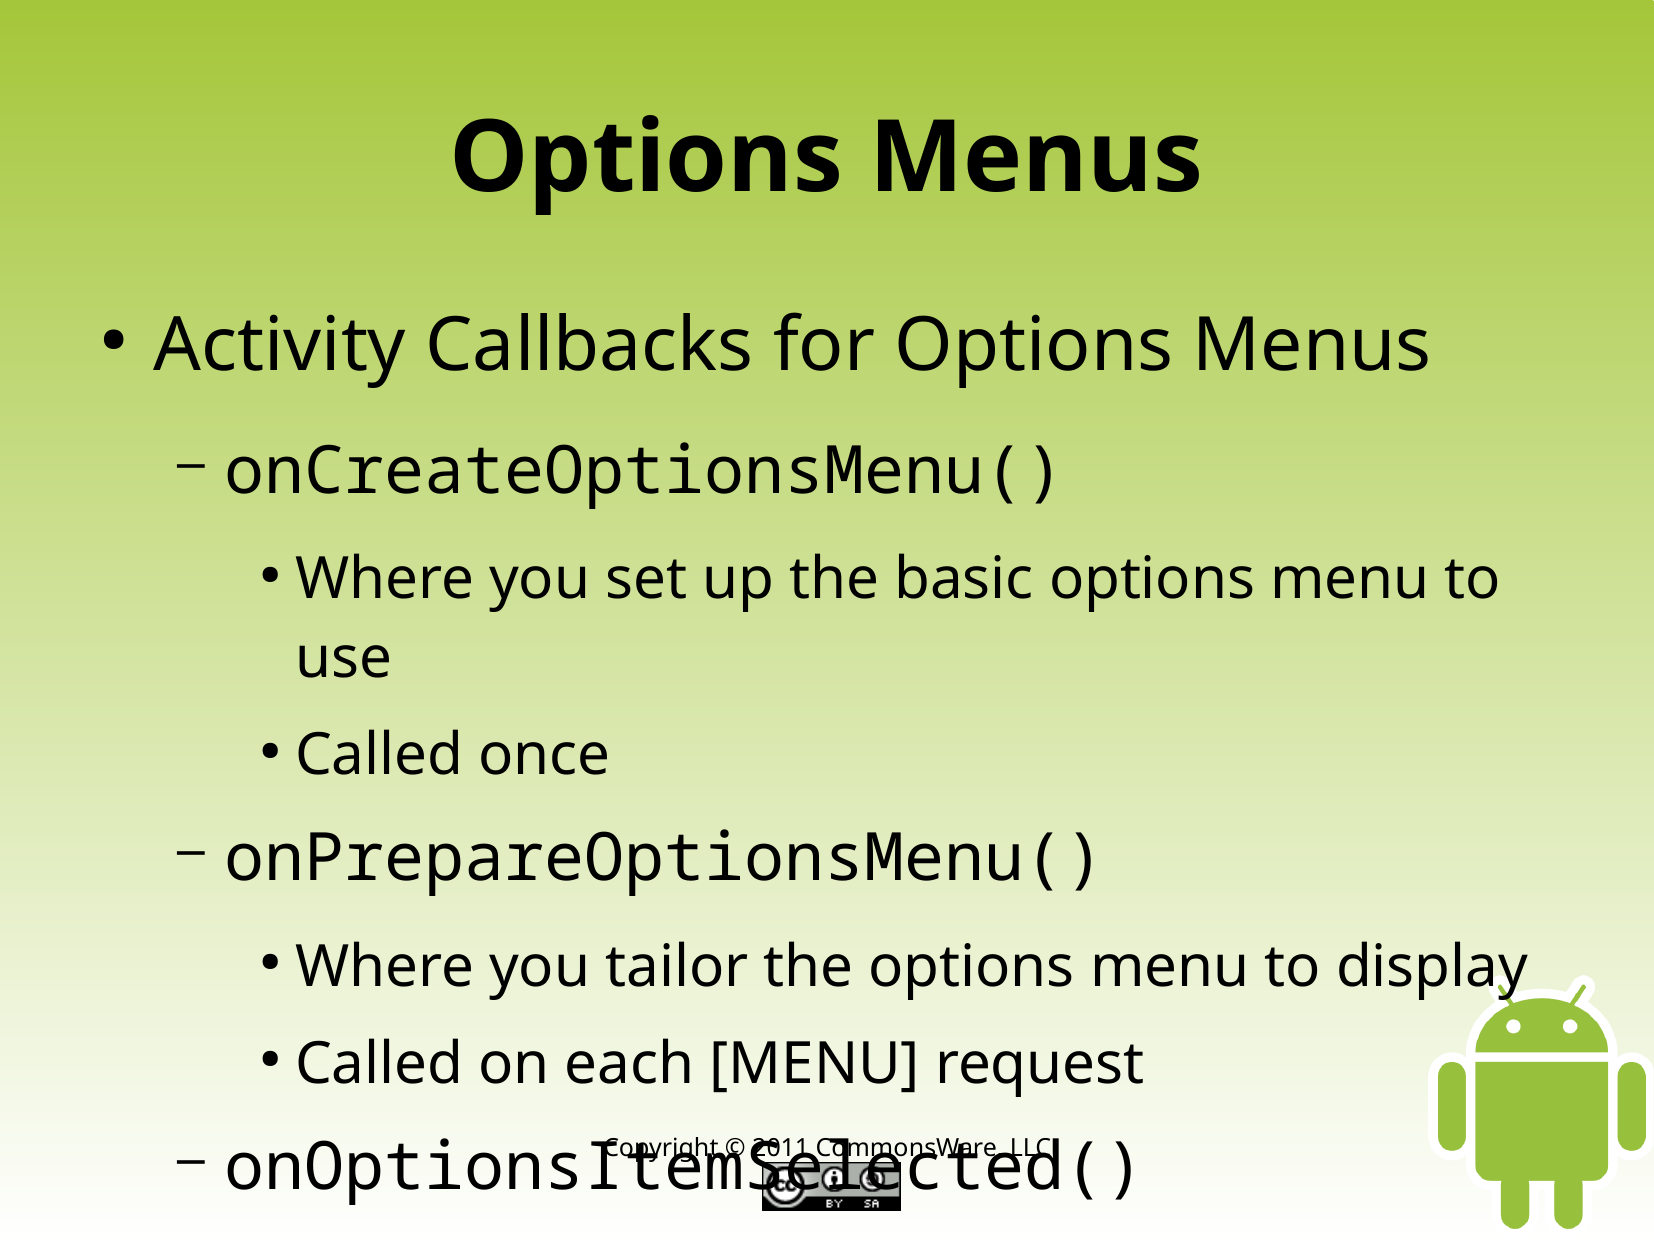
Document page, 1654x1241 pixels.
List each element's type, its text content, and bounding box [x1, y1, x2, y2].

picture [874, 1162, 894, 1167]
picture [762, 1162, 901, 1211]
picture [794, 1162, 814, 1167]
picture [1428, 975, 1654, 1238]
list Activity Callbacks for Options Menus onCreateOptionsMenu() Where you set up the basic options menu to use Called once onPrepareOptionsMenu() Where you tailor the options menu to display Called on each [MENU] request onOptionsItemSelected() Called when the user makes a menu choice [82, 290, 1538, 1145]
picture [762, 1167, 773, 1185]
title Options Menus [82, 49, 1571, 257]
